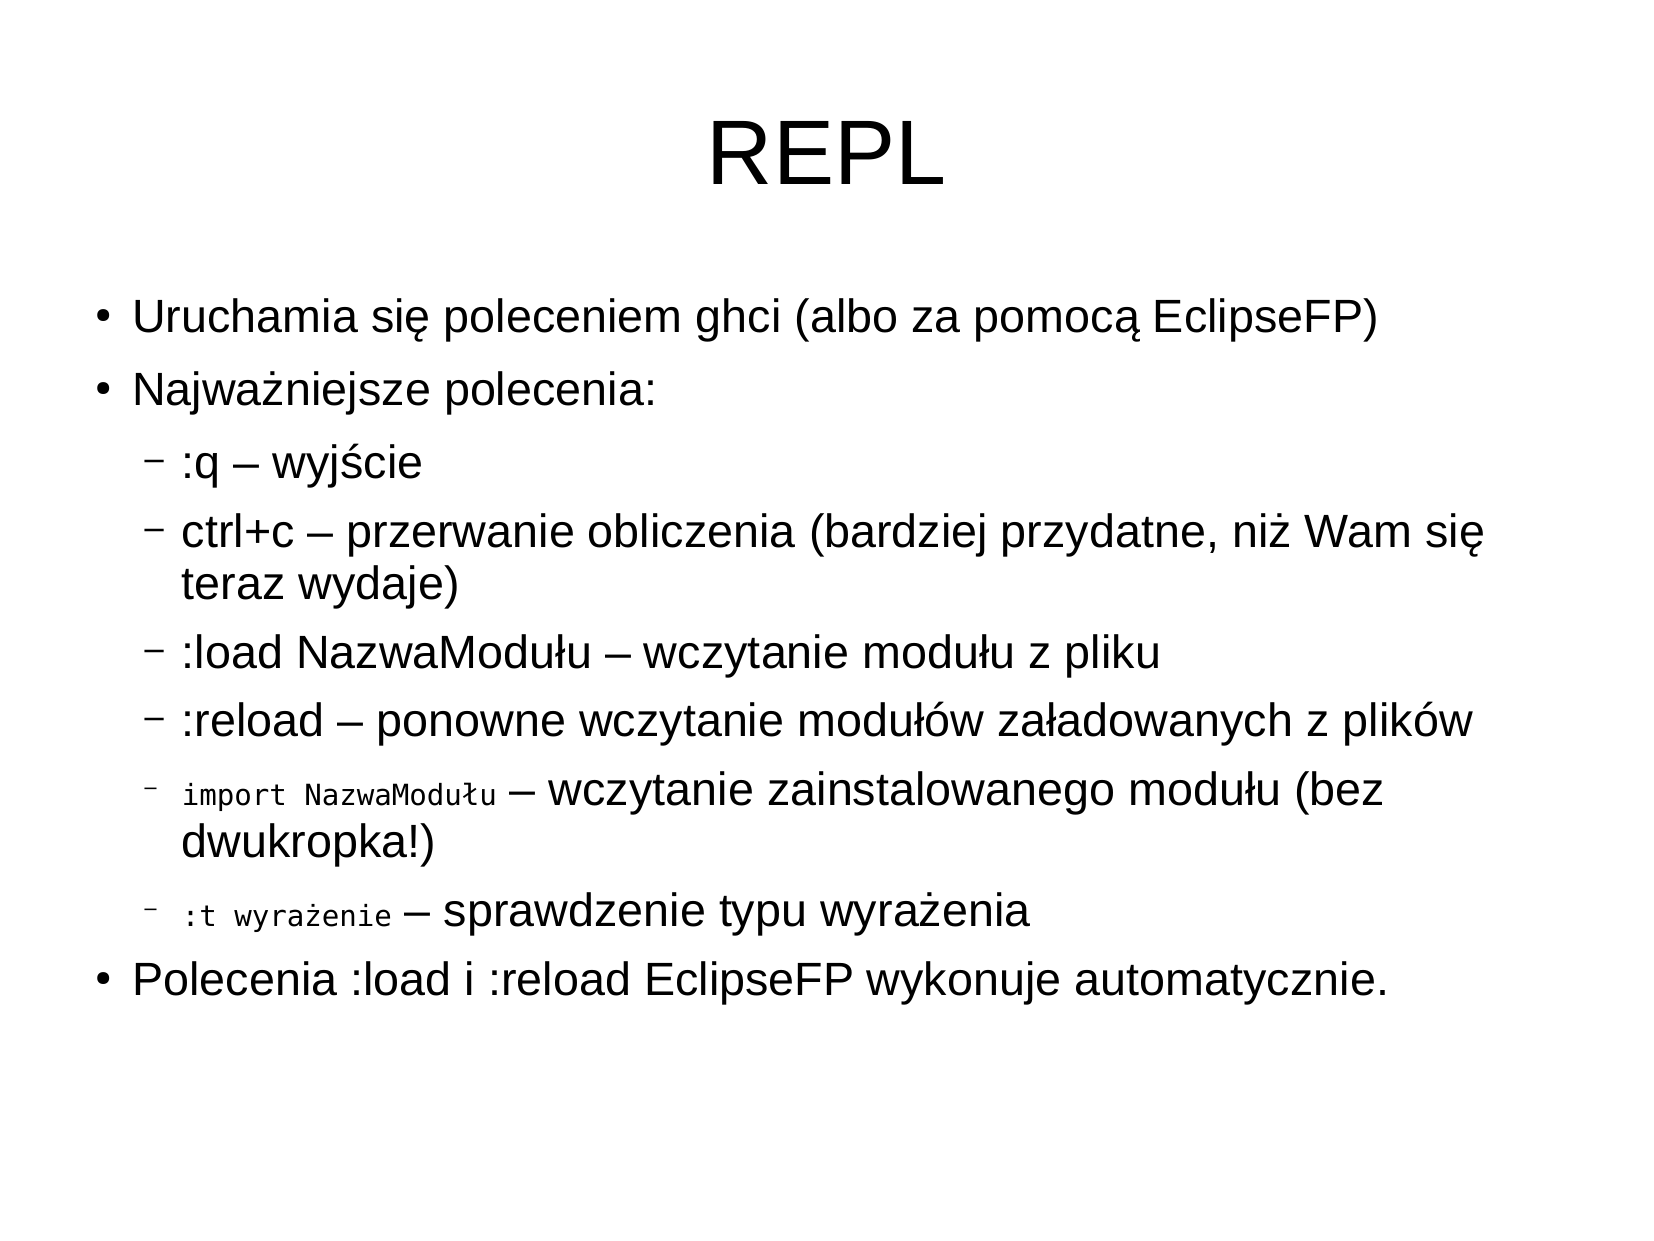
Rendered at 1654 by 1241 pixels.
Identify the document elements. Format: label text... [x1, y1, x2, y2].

list Uruchamia się poleceniem ghci (albo za pomocą EclipseFP) Najważniejsze polecenia: :q – wyjście ctrl+c – przerwanie obliczenia (bardziej przydatne, niż Wam się teraz wydaje) :load NazwaModułu – wczytanie modułu z pliku :reload – ponowne wczytanie modułów załadowanych z plików import NazwaModułu – wczytanie zainstalowanego modułu (bez dwukropka!) :t wyrażenie – sprawdzenie typu wyrażenia Polecenia :load i :reload EclipseFP wykonuje automatycznie. [82, 290, 1571, 1010]
title REPL [82, 49, 1571, 257]
